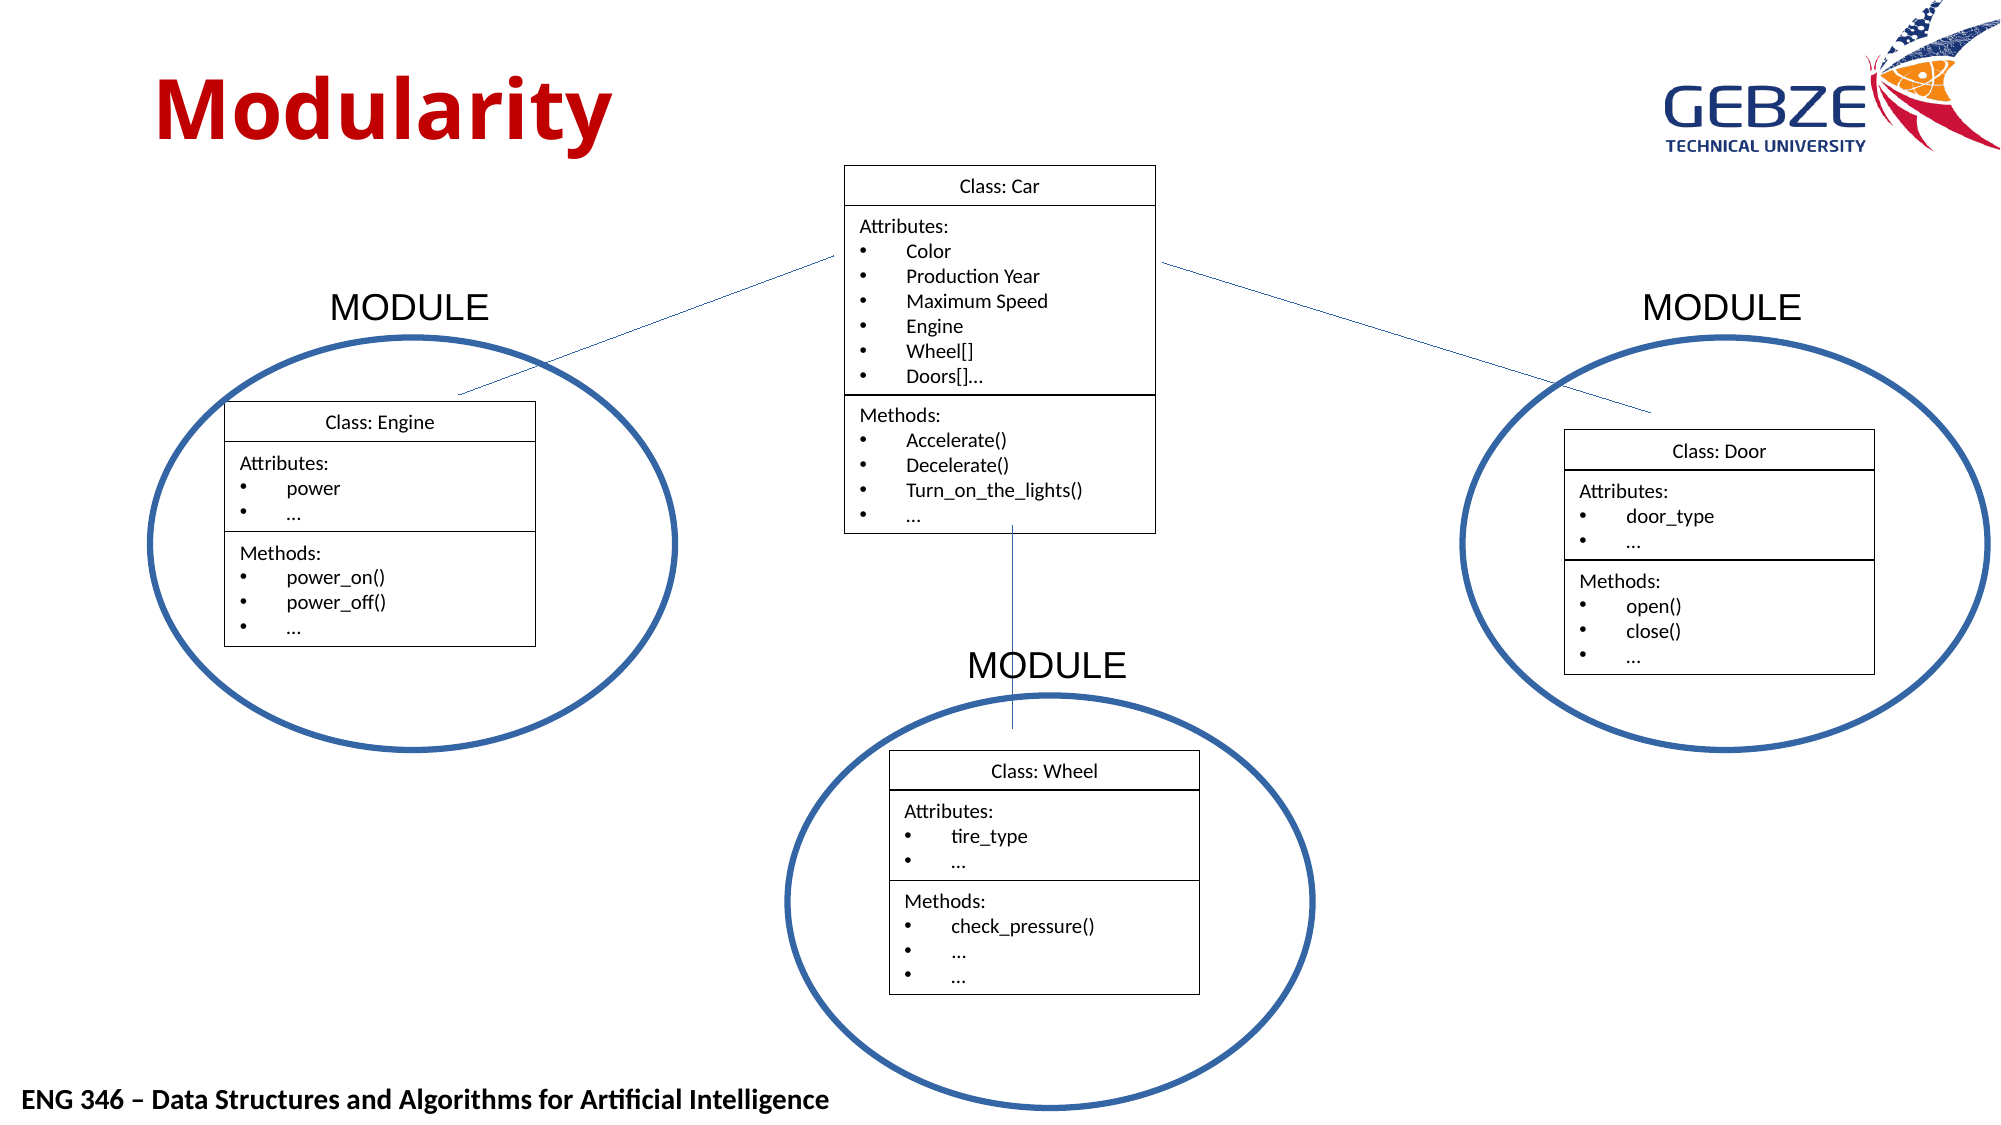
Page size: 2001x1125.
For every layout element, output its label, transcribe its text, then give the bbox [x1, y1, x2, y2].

text_box Attributes: power … [224, 441, 536, 531]
text_box Class: Door [1564, 429, 1875, 470]
text_box Methods: open() close() … [1564, 559, 1875, 675]
text_box MODULE [952, 637, 1178, 713]
text_box Attributes: Color Production Year Maximum Speed Engine Wheel[] Doors[]… [844, 205, 1156, 394]
text_box Class: Wheel [889, 750, 1200, 790]
text_box Attributes: door_type … [1564, 470, 1875, 559]
title Modularity [137, 59, 1863, 166]
text_box MODULE [1627, 279, 1853, 355]
text_box Methods: Accelerate() Decelerate() Turn_on_the_lights() … [844, 394, 1156, 534]
text_box MODULE [314, 279, 540, 355]
text_box Attributes: tire_type … [889, 790, 1200, 880]
picture [1665, 0, 2001, 152]
text_box Methods: check_pressure() ... … [889, 880, 1200, 995]
text_box Class: Car [844, 165, 1156, 205]
text_box Methods: power_on() power_off() … [224, 531, 536, 647]
text_box Class: Engine [224, 401, 536, 441]
